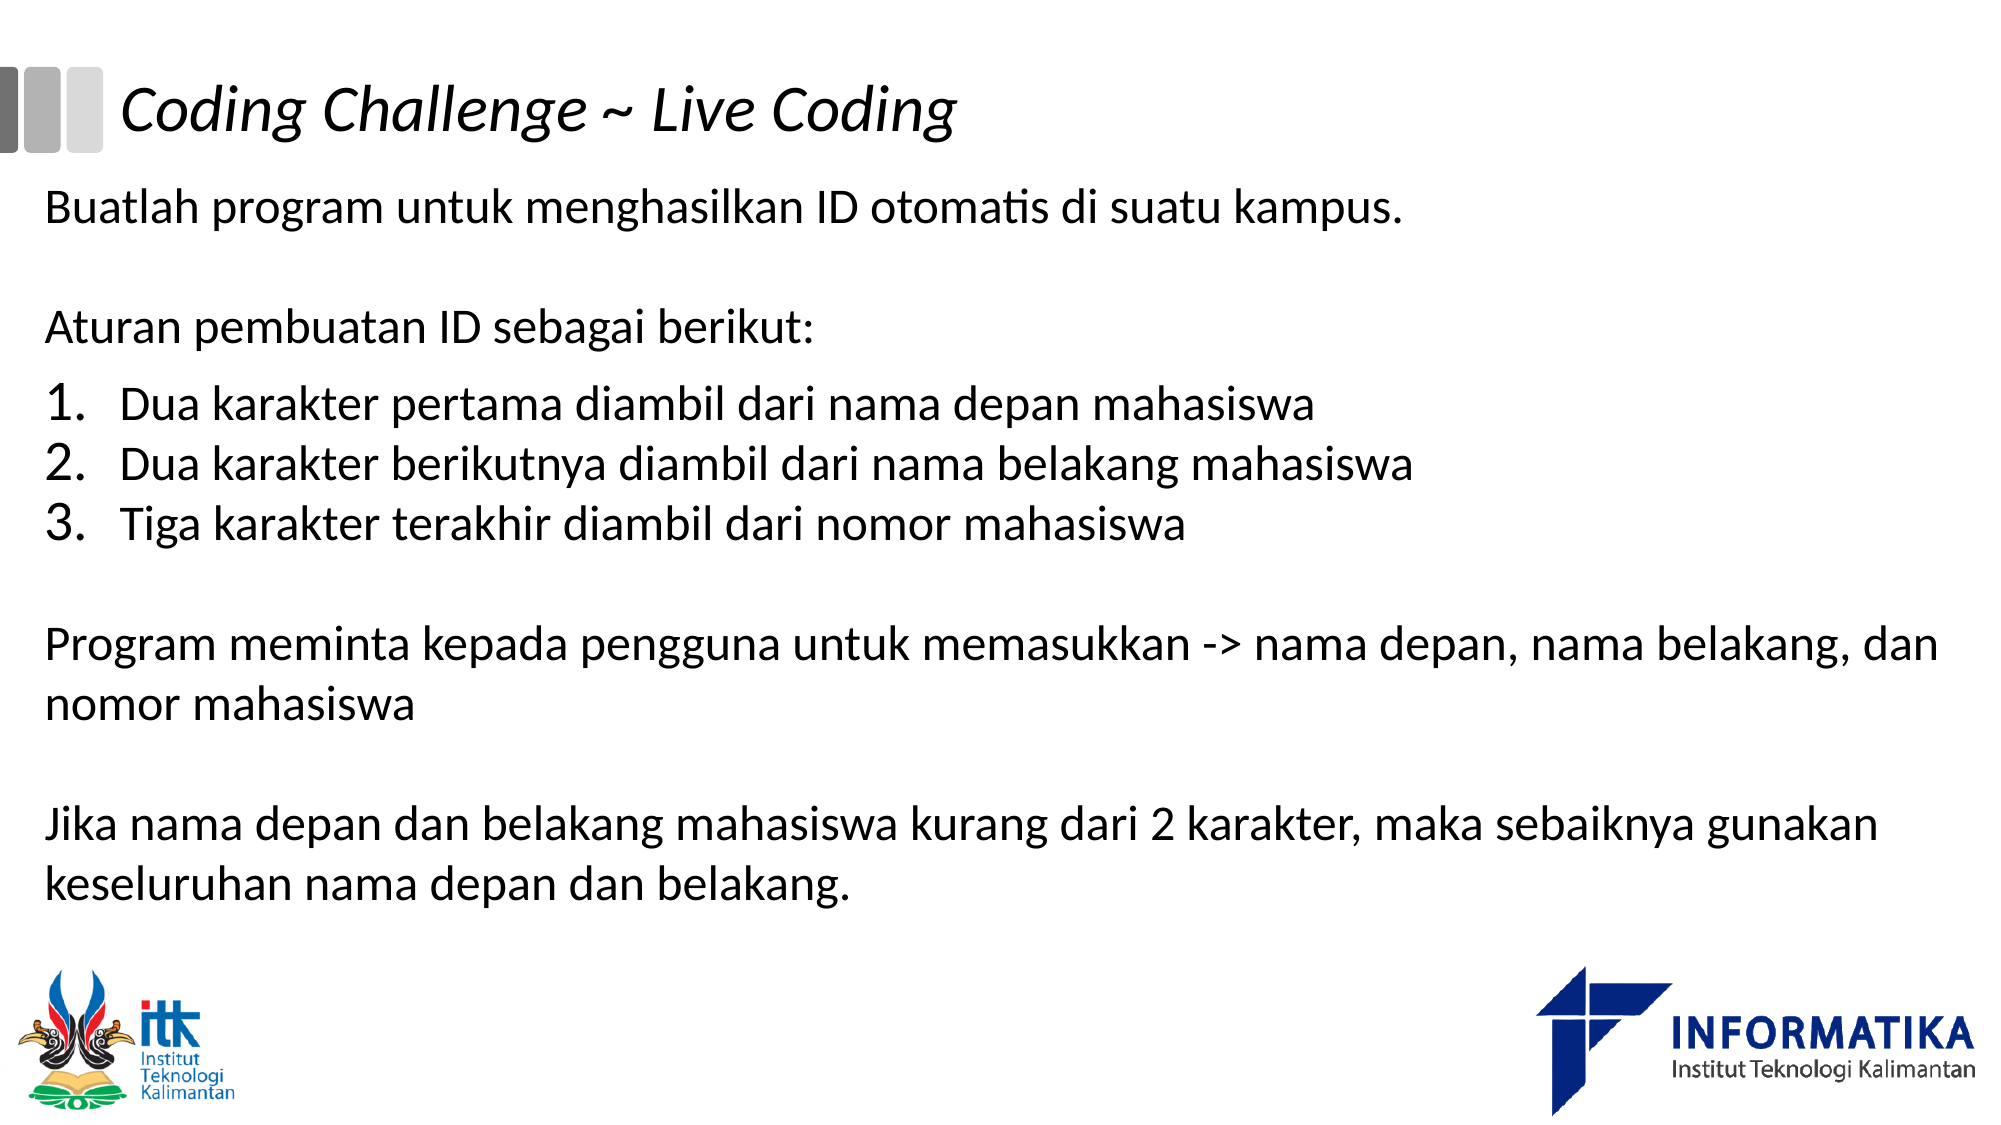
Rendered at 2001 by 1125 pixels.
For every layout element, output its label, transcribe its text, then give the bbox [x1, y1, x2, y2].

text_box Buatlah program untuk menghasilkan ID otomatis di suatu kampus. Aturan pembuatan ID sebagai berikut: Dua karakter pertama diambil dari nama depan mahasiswa Dua karakter berikutnya diambil dari nama belakang mahasiswa Tiga karakter terakhir diambil dari nomor mahasiswa Program meminta kepada pengguna untuk memasukkan -> nama depan, nama belakang, dan nomor mahasiswa Jika nama depan dan belakang mahasiswa kurang dari 2 karakter, maka sebaiknya gunakan keseluruhan nama depan dan belakang. [29, 166, 1972, 918]
picture [0, 935, 253, 1125]
title Coding Challenge ~ Live Coding [100, 54, 1826, 152]
picture [1534, 965, 1976, 1118]
